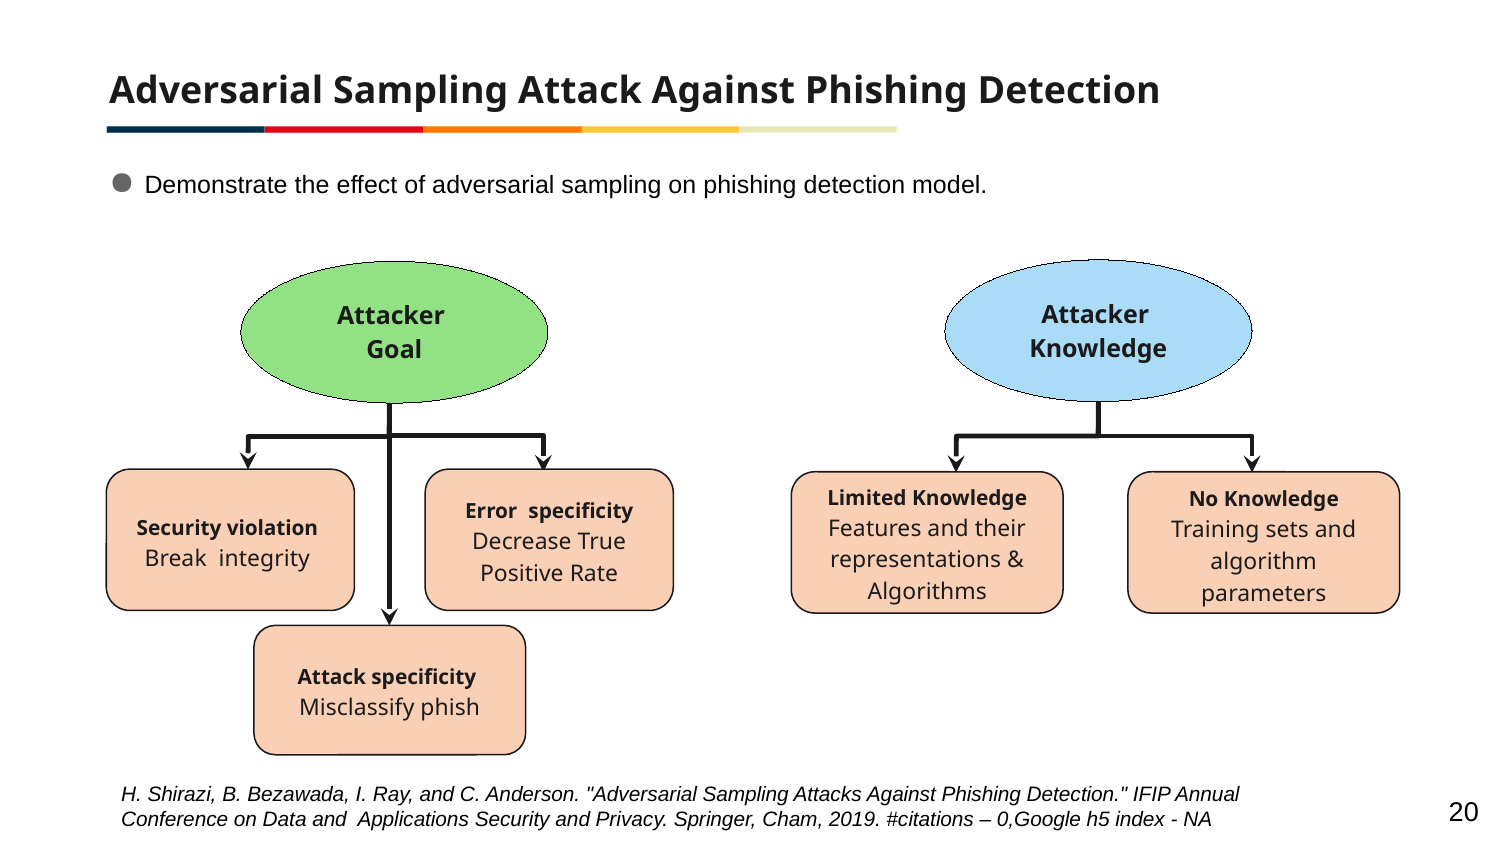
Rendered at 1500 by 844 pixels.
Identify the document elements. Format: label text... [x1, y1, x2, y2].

text_box H. Shirazi, B. Bezawada, I. Ray, and C. Anderson. "Adversarial Sampling Attacks Against Phishing Detection." IFIP Annual Conference on Data and Applications Security and Privacy. Springer, Cham, 2019. #citations – 0,Google h5 index - NA [106, 773, 1318, 835]
text_box Attacker Knowledge [944, 259, 1253, 402]
text_box Adversarial Sampling Attack Against Phishing Detection [94, 59, 1430, 158]
text_box No Knowledge Training sets and algorithm parameters [1127, 471, 1400, 614]
text_box Security violation Break integrity [106, 469, 355, 611]
slide_number <number> [1403, 779, 1494, 844]
text_box Error specificity Decrease True Positive Rate [425, 469, 674, 611]
text_box Limited Knowledge Features and their representations & Algorithms [791, 471, 1064, 614]
text_box Attacker Goal [240, 261, 548, 404]
picture [106, 122, 910, 129]
text_box Demonstrate the effect of adversarial sampling on phishing detection model. [94, 129, 1347, 400]
text_box Attack specificity Misclassify phish [253, 625, 526, 755]
